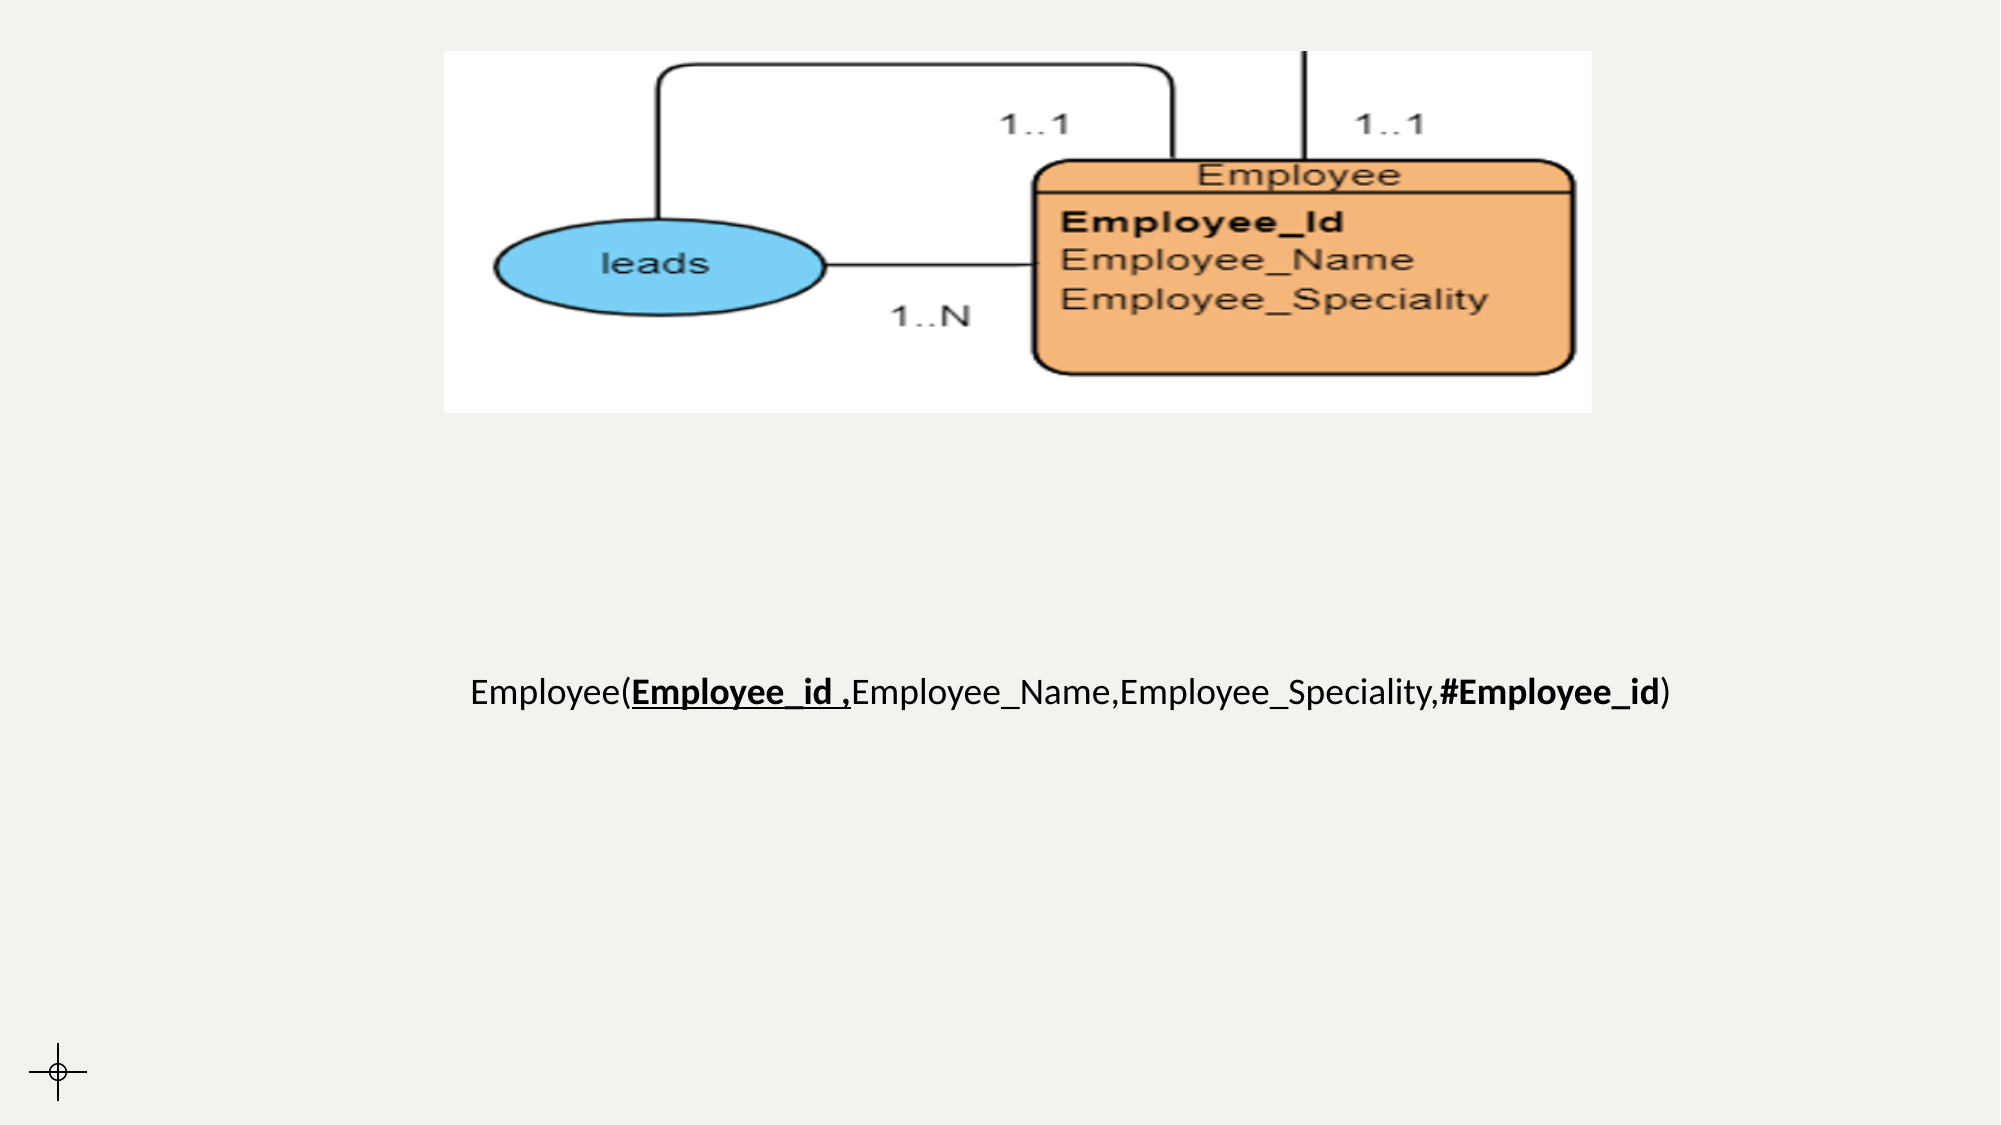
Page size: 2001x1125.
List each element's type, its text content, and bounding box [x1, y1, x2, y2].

text_box Employee(Employee_id ,Employee_Name,Employee_Speciality,#Employee_id) [455, 659, 1747, 766]
picture [444, 51, 1592, 413]
